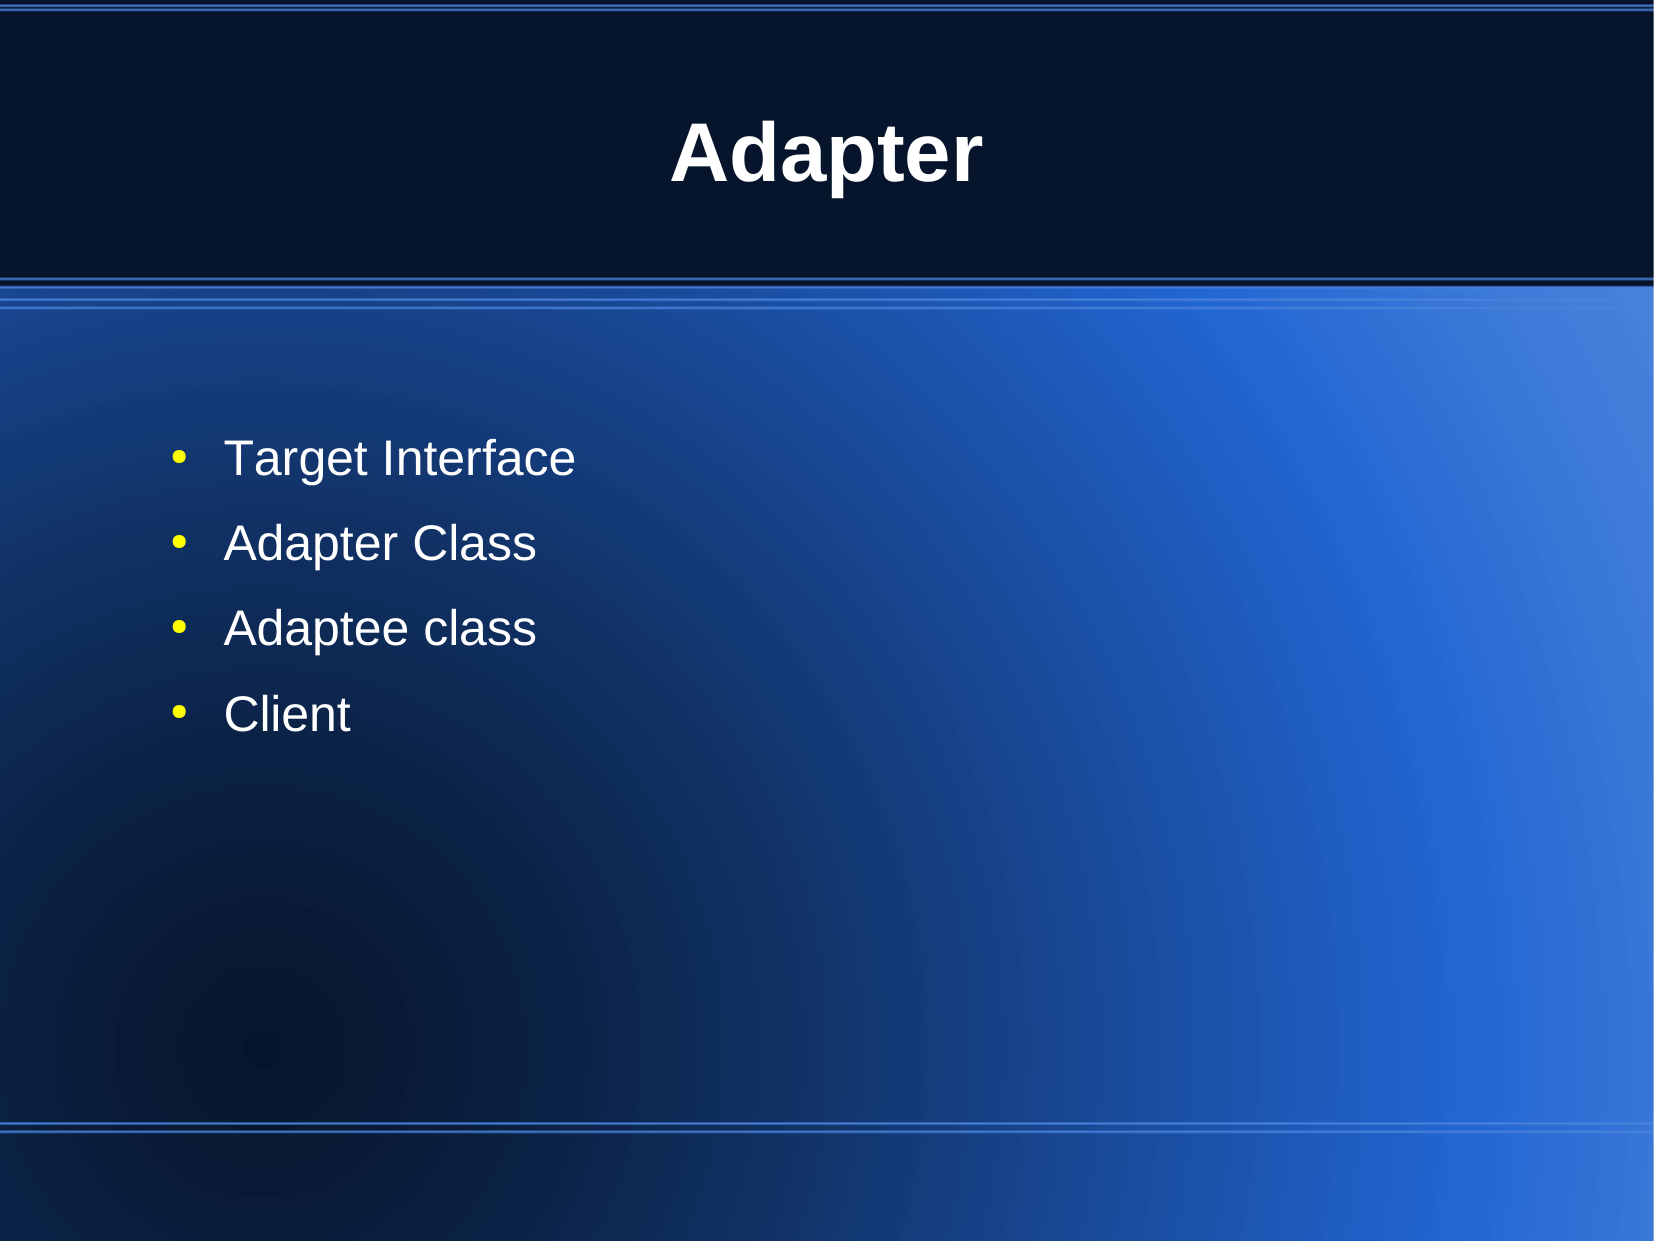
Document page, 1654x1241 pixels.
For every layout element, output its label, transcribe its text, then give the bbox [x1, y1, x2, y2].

list Target Interface Adapter Class Adaptee class Client [152, 344, 1534, 1127]
picture [0, 0, 1654, 1241]
title Adapter [82, 49, 1571, 257]
